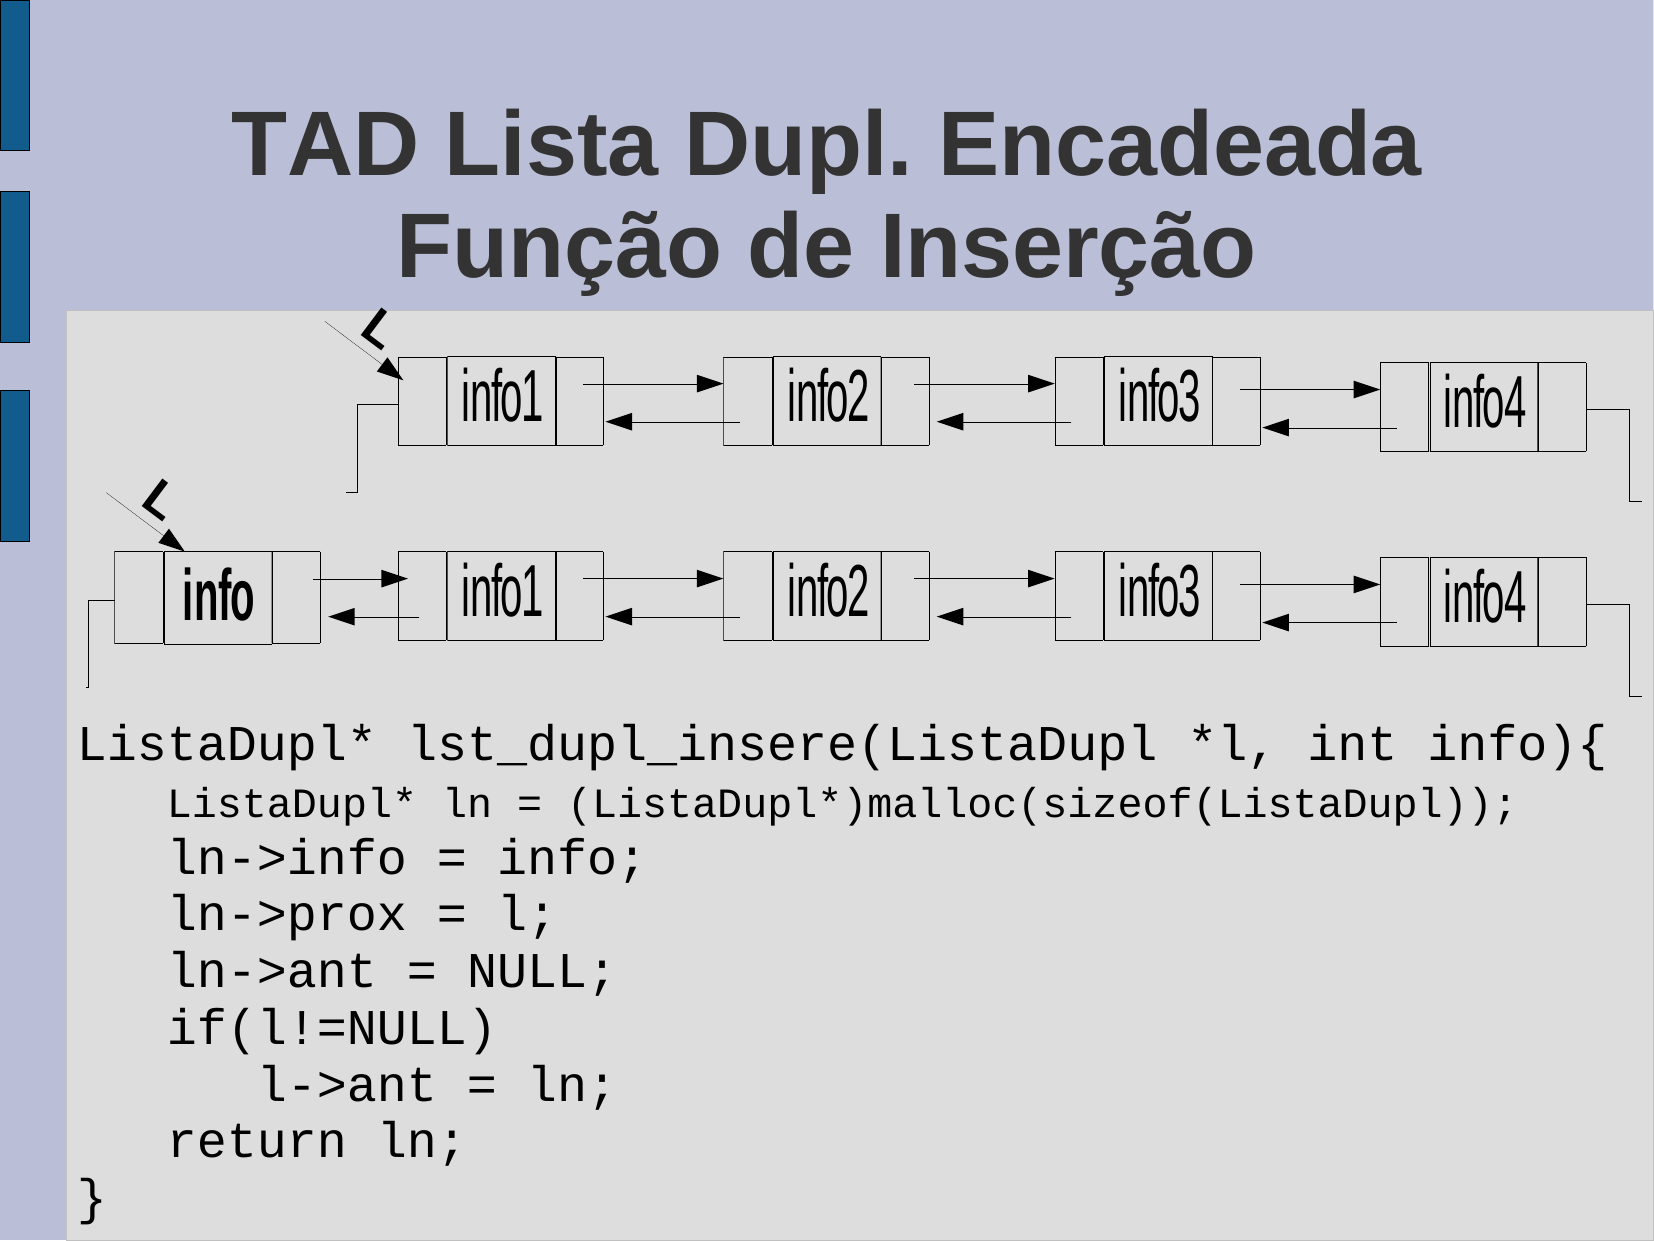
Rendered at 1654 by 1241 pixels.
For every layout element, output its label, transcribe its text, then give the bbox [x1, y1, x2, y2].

chart [1054, 551, 1263, 647]
chart [1054, 356, 1263, 452]
chart [397, 551, 606, 647]
chart [114, 551, 323, 650]
chart [397, 356, 606, 452]
chart [723, 551, 932, 647]
chart [723, 356, 932, 452]
list ListaDupl* lst_dupl_insere(ListaDupl *l, int info){ ListaDupl* ln = (ListaDupl*)malloc(sizeof(ListaDupl)); ln->info = info; ln->prox = l; ln->ant = NULL; if(l!=NULL) l->ant = ln; return ln; } [59, 718, 1648, 1241]
chart [1380, 362, 1588, 458]
title TAD Lista Dupl. Encadeada Função de Inserção [121, 91, 1534, 299]
chart [1380, 557, 1588, 653]
